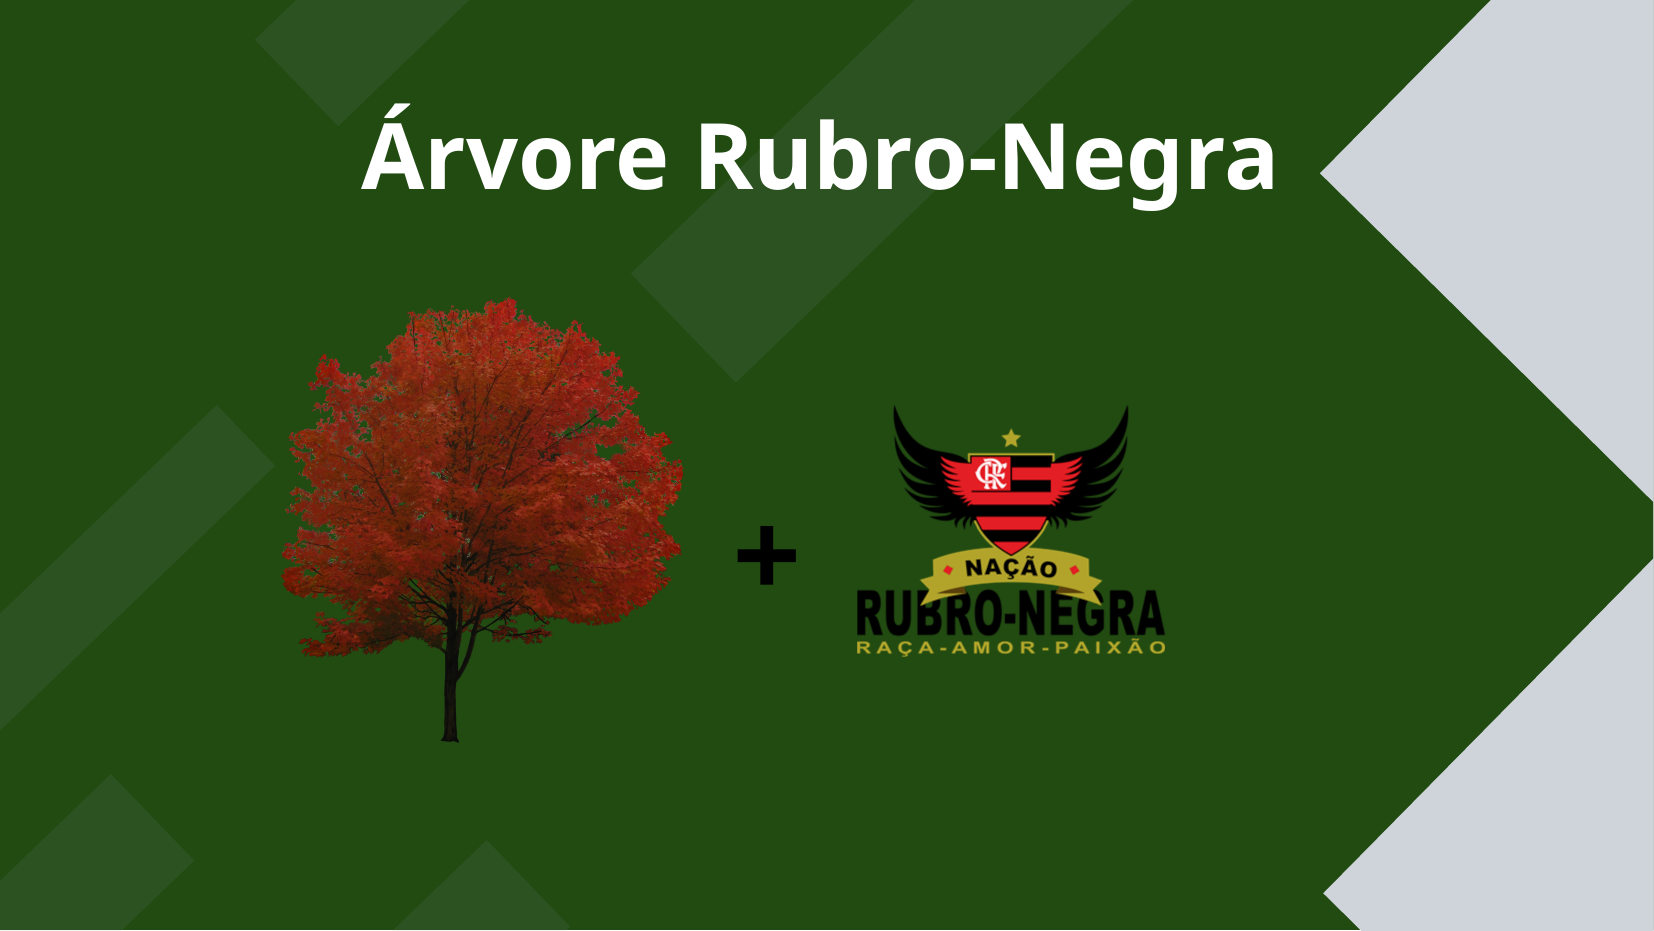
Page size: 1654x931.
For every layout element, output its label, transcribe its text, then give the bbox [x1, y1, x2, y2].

title Árvore Rubro-Negra [76, 76, 1565, 233]
picture [250, 257, 1211, 798]
